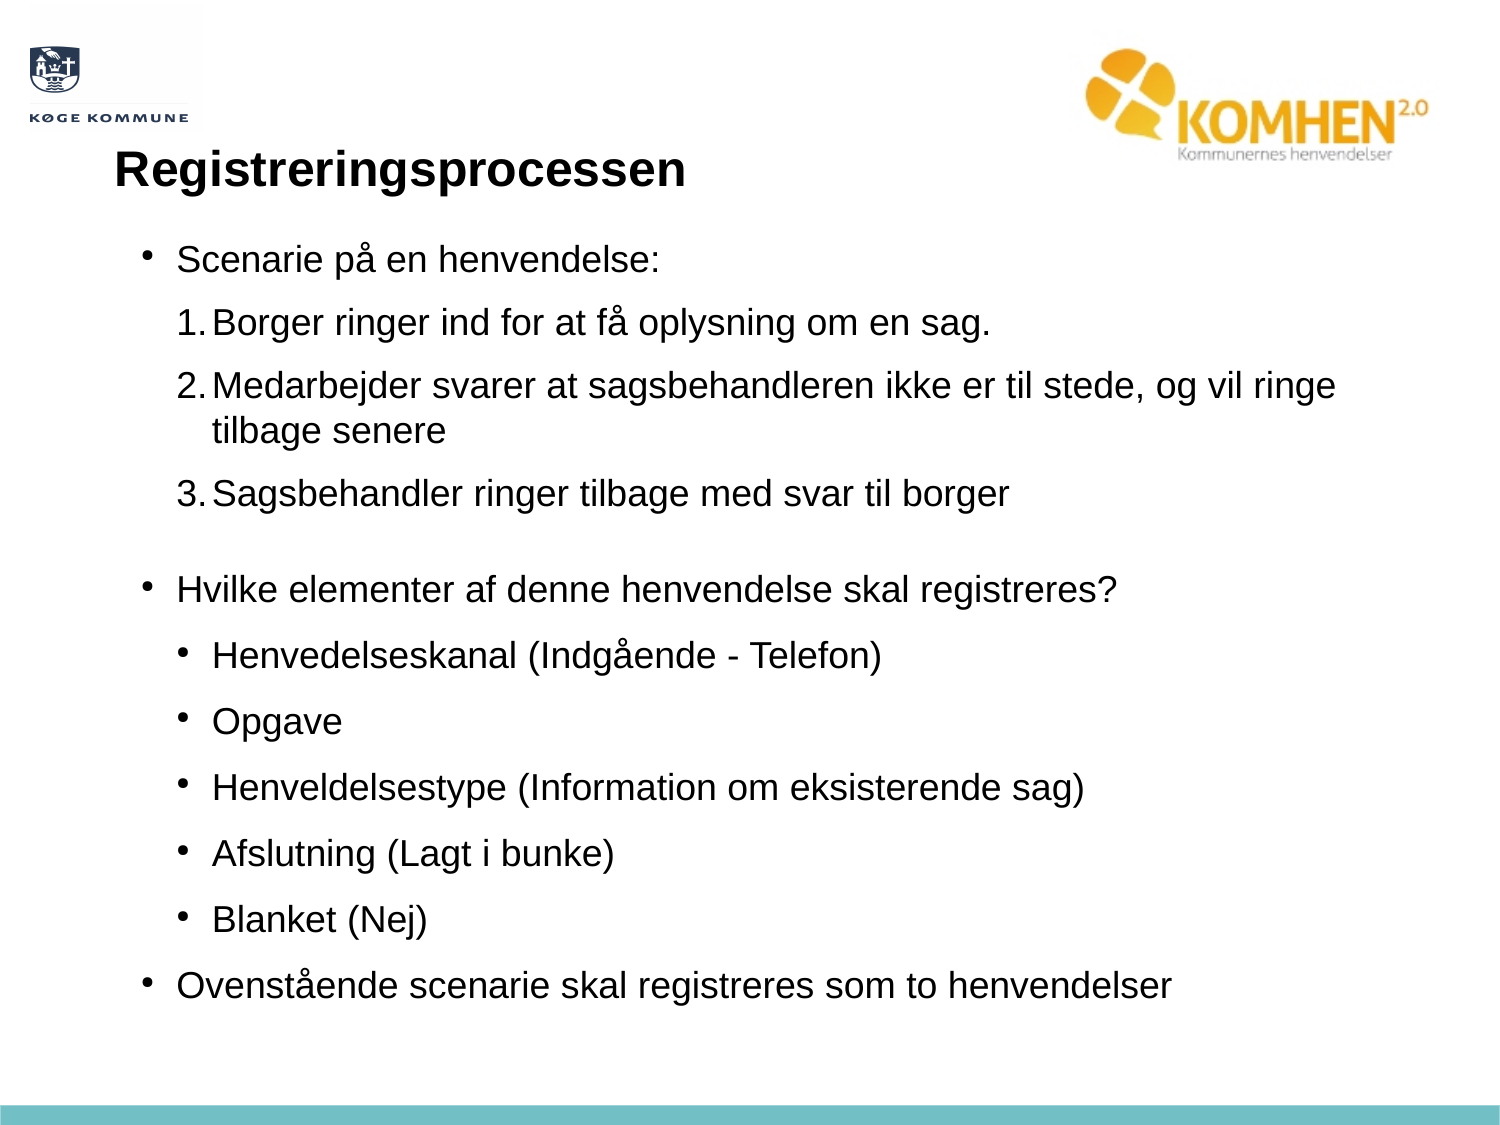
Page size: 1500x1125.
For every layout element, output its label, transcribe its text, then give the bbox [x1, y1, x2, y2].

text_box Registreringsprocessen [100, 90, 1435, 244]
picture [1069, 30, 1440, 186]
text_box Scenarie på en henvendelse: Borger ringer ind for at få oplysning om en sag. Medarbejder svarer at sagsbehandleren ikke er til stede, og vil ringe tilbage senere Sagsbehandler ringer tilbage med svar til borger Hvilke elementer af denne henvendelse skal registreres? Henvedelseskanal (Indgående - Telefon) Opgave Henveldelsestype (Information om eksisterende sag) Afslutning (Lagt i bunke) Blanket (Nej) Ovenstående scenarie skal registreres som to henvendelser [90, 265, 1425, 975]
text_box [0, 1105, 1500, 1125]
picture [30, 3, 203, 133]
